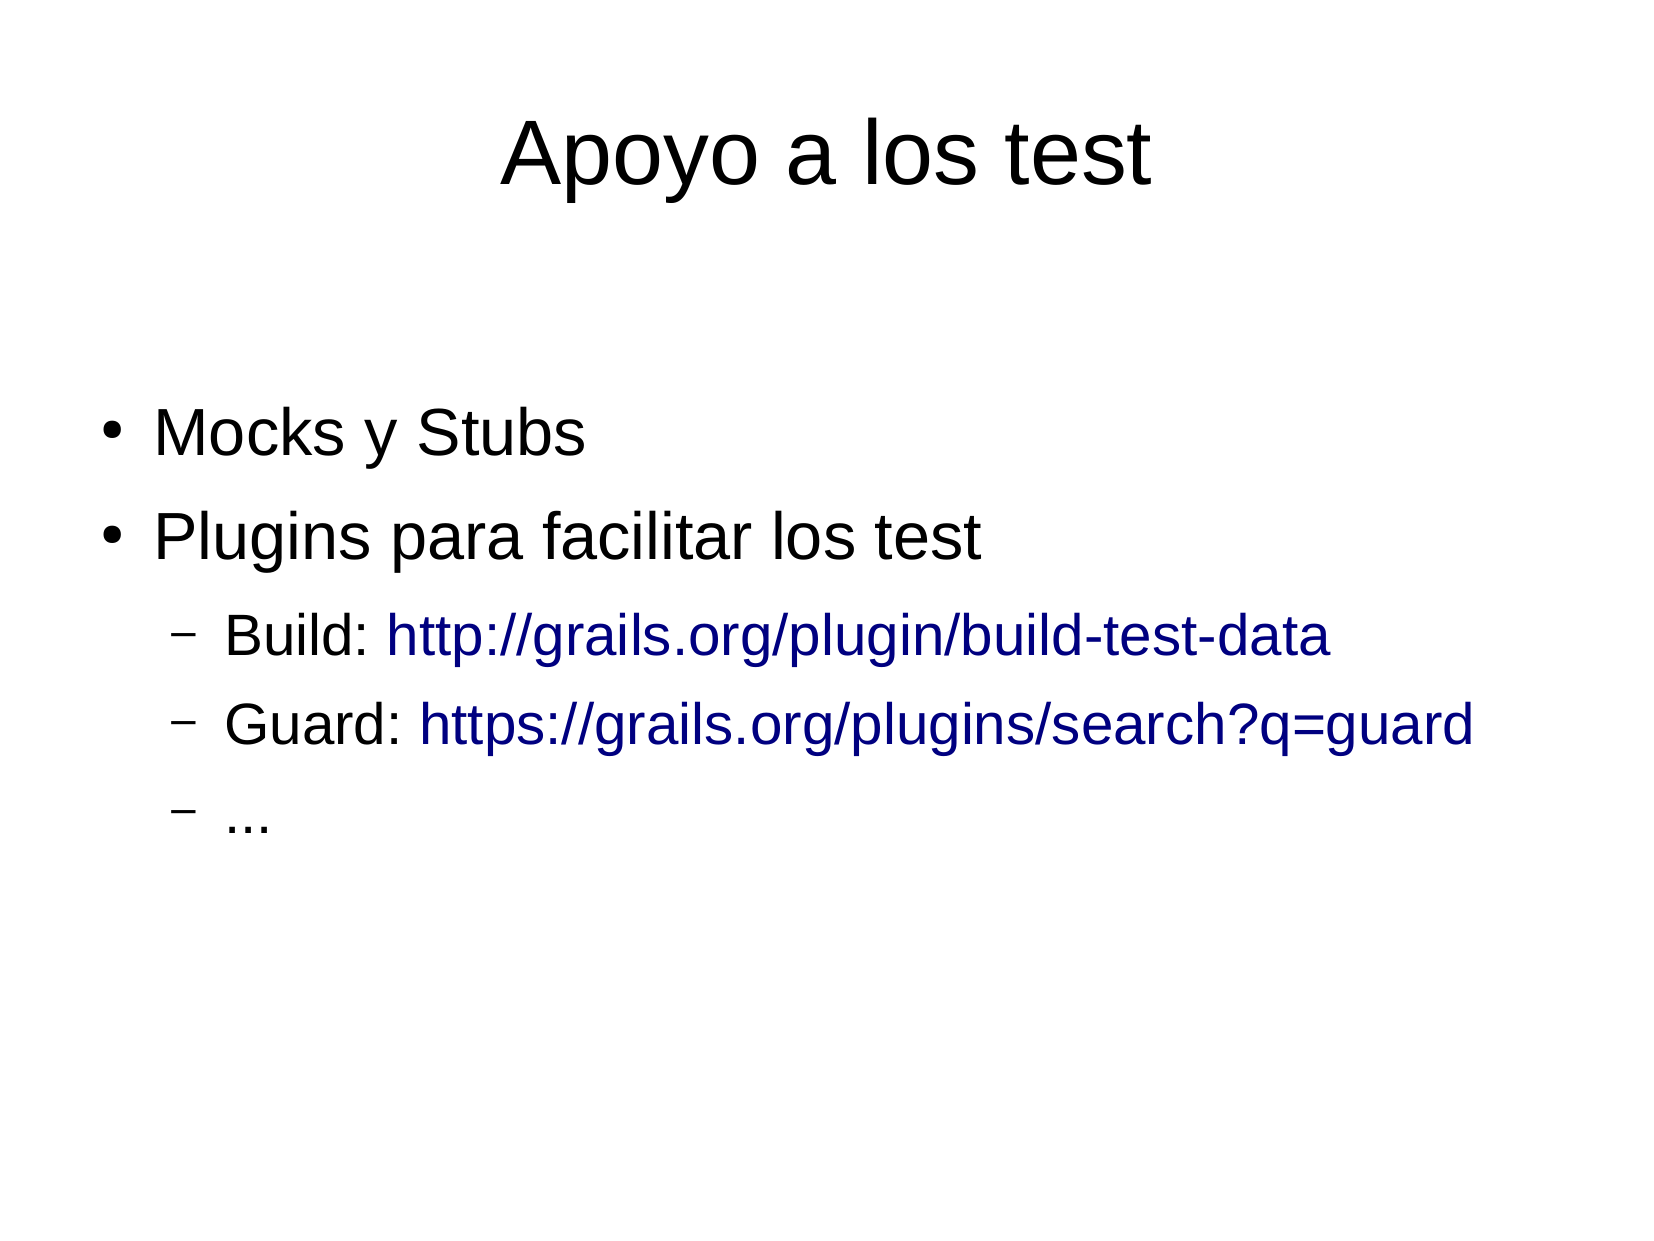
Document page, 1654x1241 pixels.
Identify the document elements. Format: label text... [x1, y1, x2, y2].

list Mocks y Stubs Plugins para facilitar los test Build: http://grails.org/plugin/build-test-data Guard: https://grails.org/plugins/search?q=guard ... [82, 290, 1571, 1010]
title Apoyo a los test [82, 49, 1571, 257]
